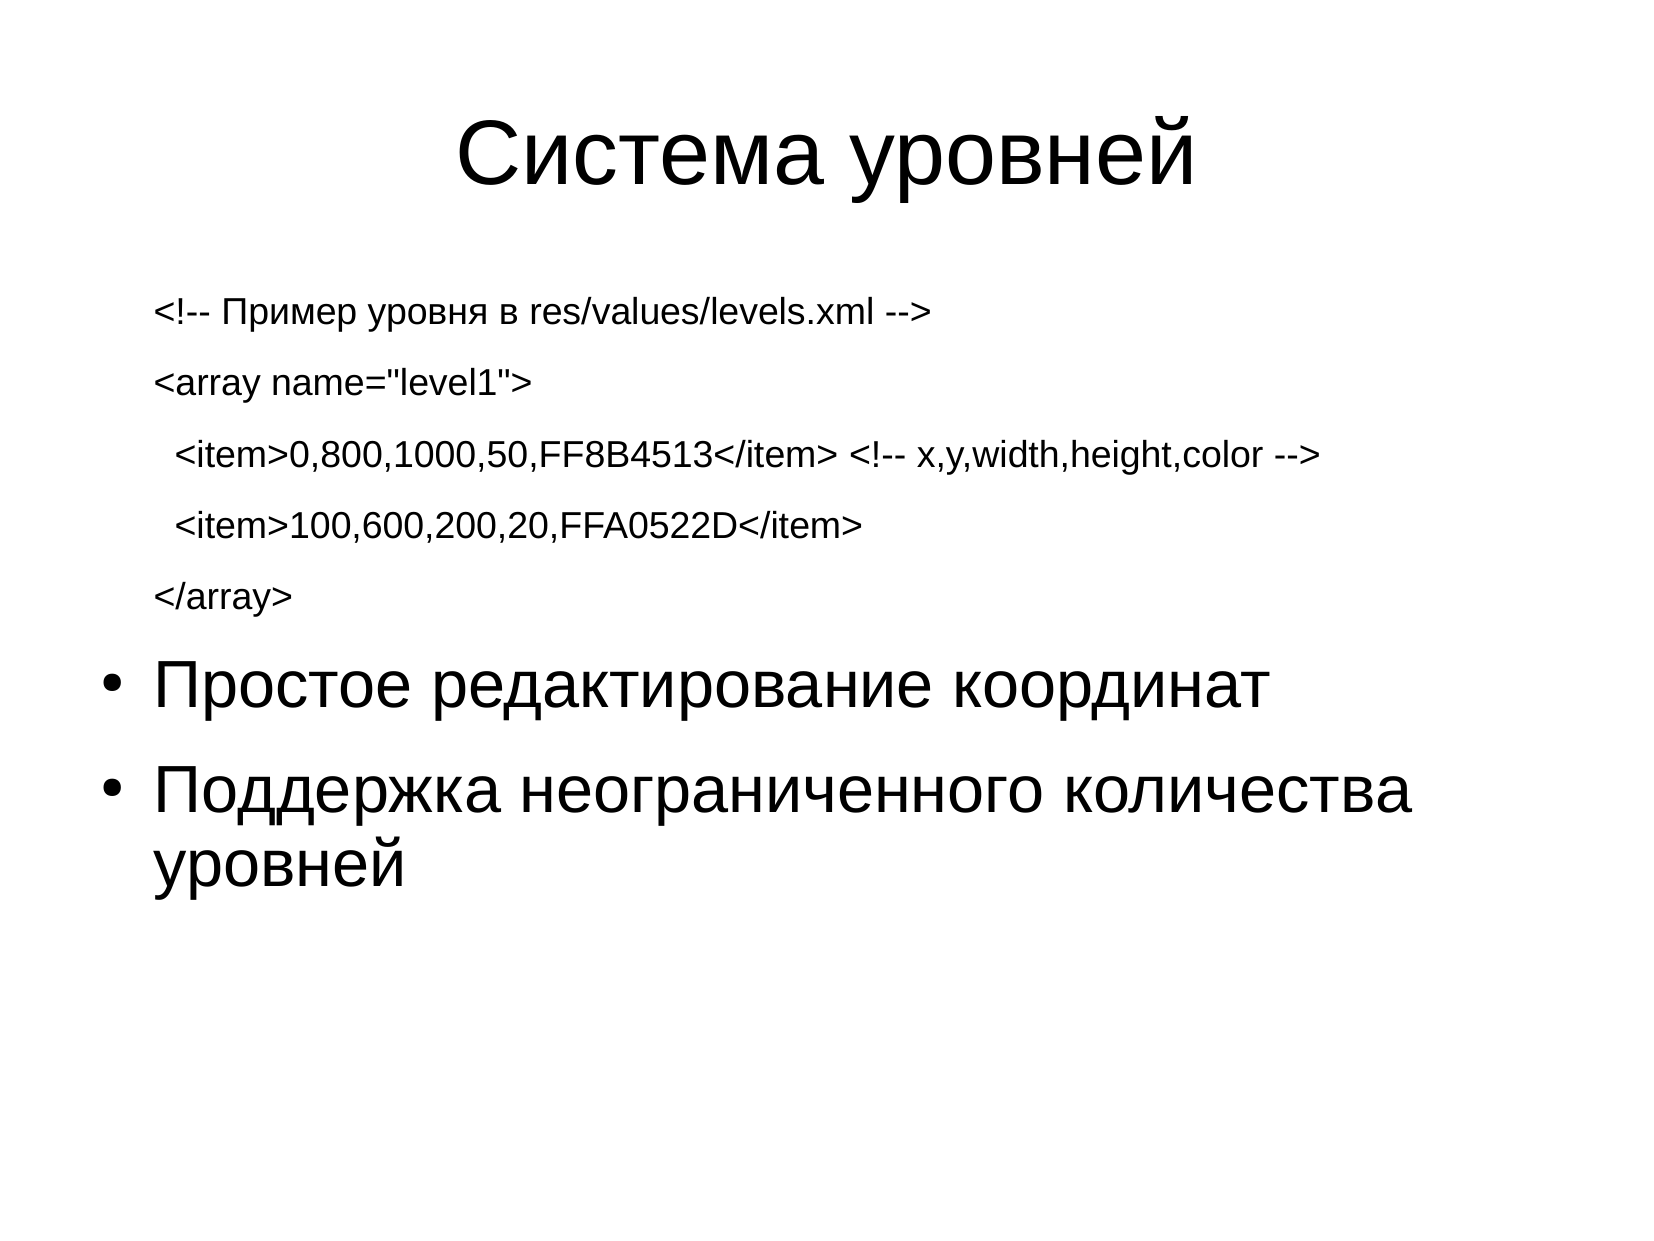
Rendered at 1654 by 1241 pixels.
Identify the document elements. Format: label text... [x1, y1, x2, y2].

list <!-- Пример уровня в res/values/levels.xml --> <array name="level1"> <item>0,800,1000,50,FF8B4513</item> <!-- x,y,width,height,color --> <item>100,600,200,20,FFA0522D</item> </array> Простое редактирование координат Поддержка неограниченного количества уровней [82, 290, 1571, 1109]
title Система уровней [82, 49, 1571, 257]
